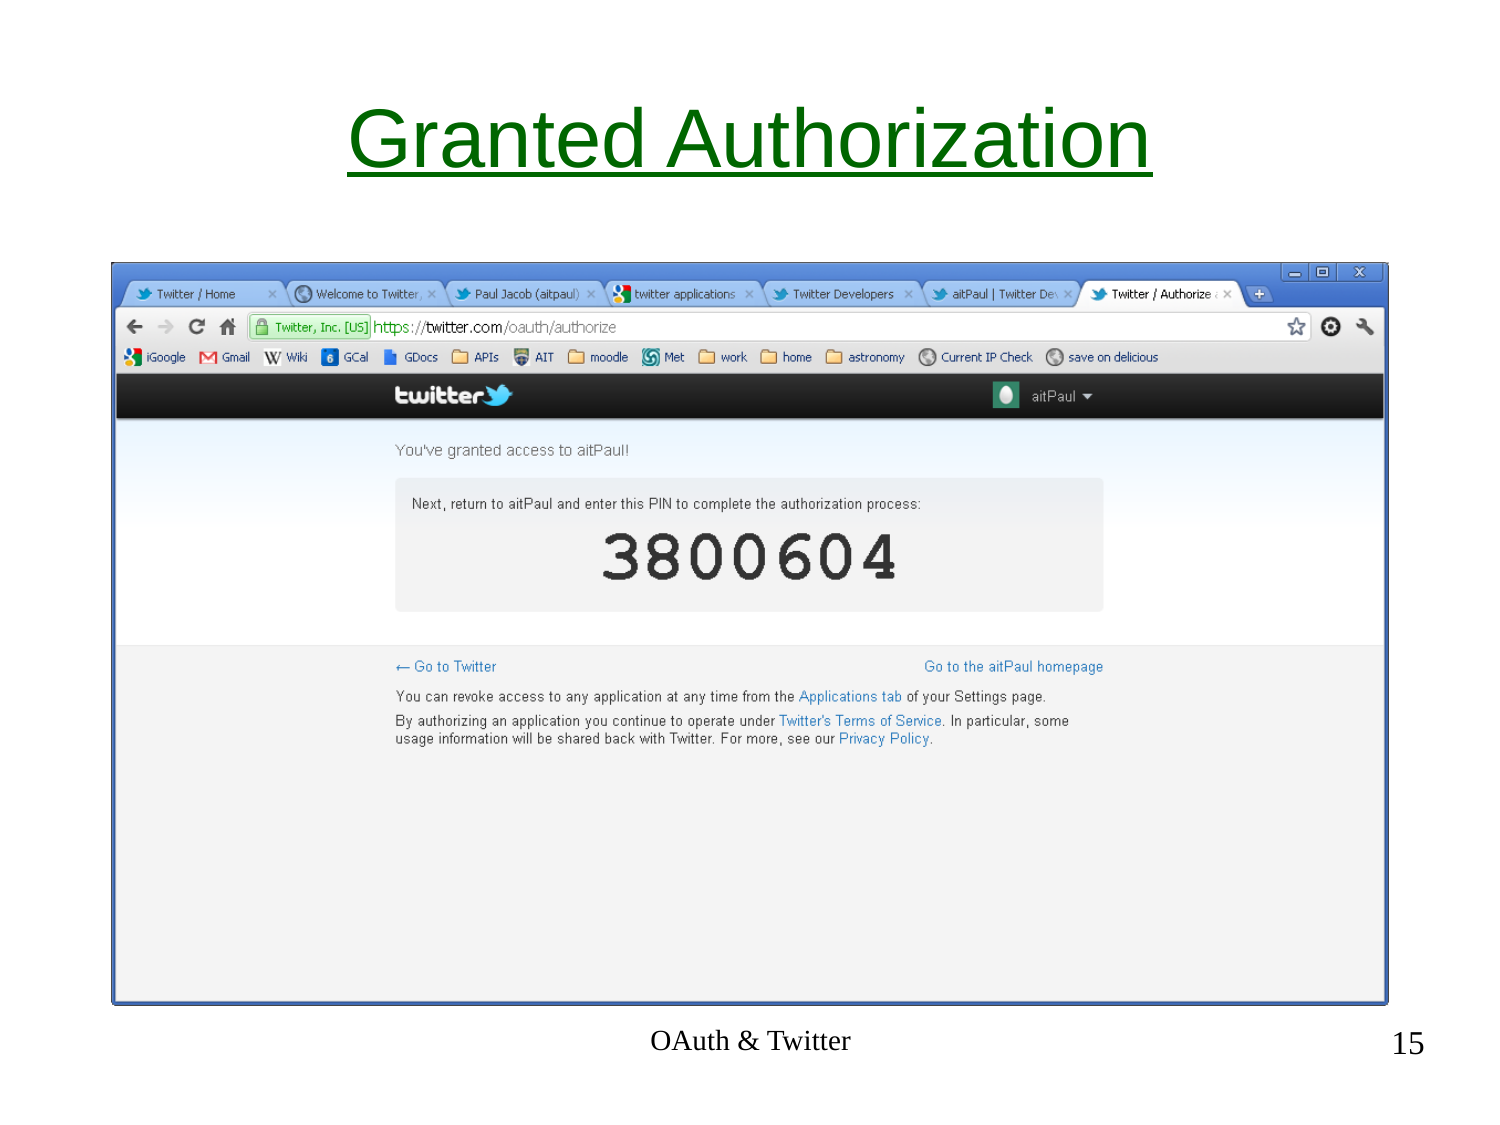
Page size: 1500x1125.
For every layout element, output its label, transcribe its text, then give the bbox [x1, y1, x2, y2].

title Granted Authorization [75, 45, 1425, 233]
picture [111, 262, 1389, 1006]
